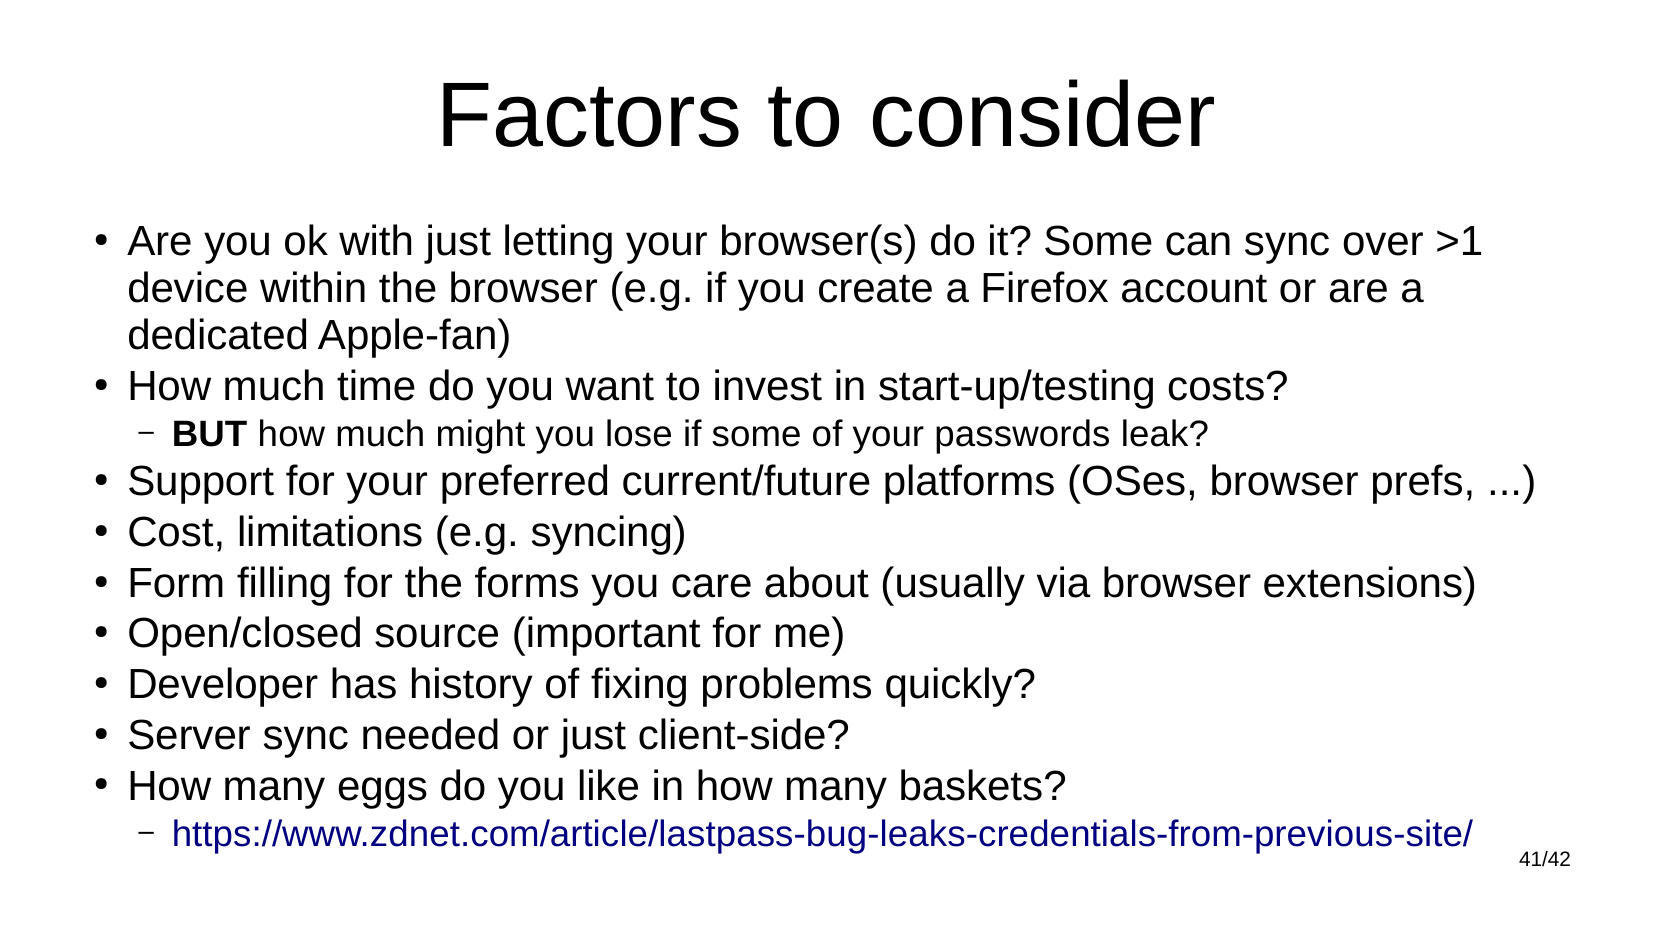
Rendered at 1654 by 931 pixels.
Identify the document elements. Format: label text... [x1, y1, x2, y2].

list Are you ok with just letting your browser(s) do it? Some can sync over >1 device within the browser (e.g. if you create a Firefox account or are a dedicated Apple-fan) How much time do you want to invest in start-up/testing costs? BUT how much might you lose if some of your passwords leak? Support for your preferred current/future platforms (OSes, browser prefs, ...) Cost, limitations (e.g. syncing) Form filling for the forms you care about (usually via browser extensions) Open/closed source (important for me) Developer has history of fixing problems quickly? Server sync needed or just client-side? How many eggs do you like in how many baskets? https://www.zdnet.com/article/lastpass-bug-leaks-credentials-from-previous-site/ [82, 217, 1571, 863]
title Factors to consider [82, 37, 1571, 193]
